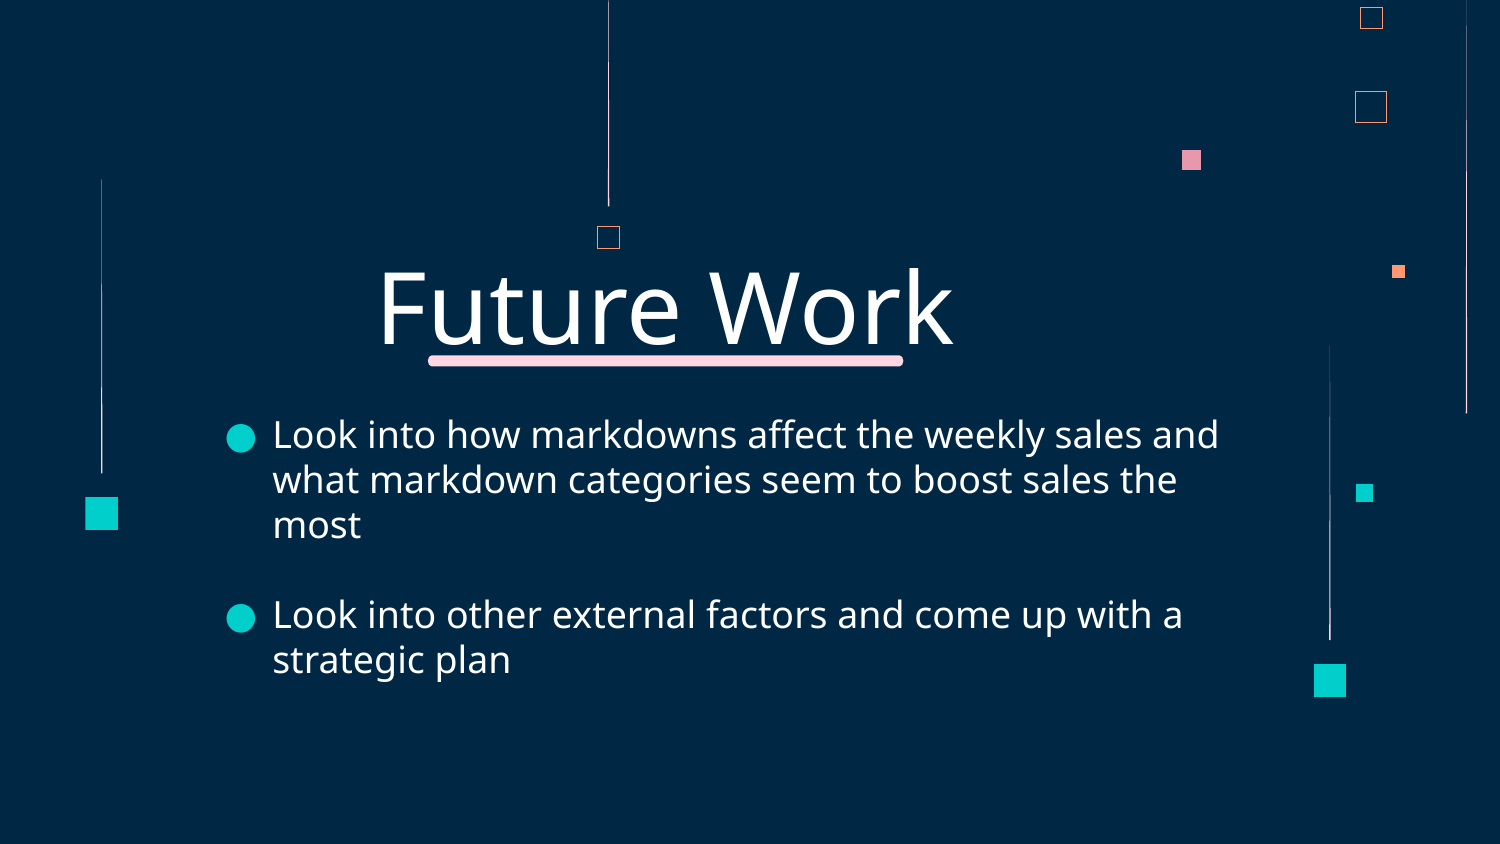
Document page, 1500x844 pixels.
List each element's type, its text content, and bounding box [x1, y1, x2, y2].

text_box [427, 355, 904, 367]
subtitle Look into how markdowns affect the weekly sales and what markdown categories seem to boost sales the most Look into other external factors and come up with a strategic plan [182, 396, 1242, 762]
title Future Work [237, 242, 1094, 380]
